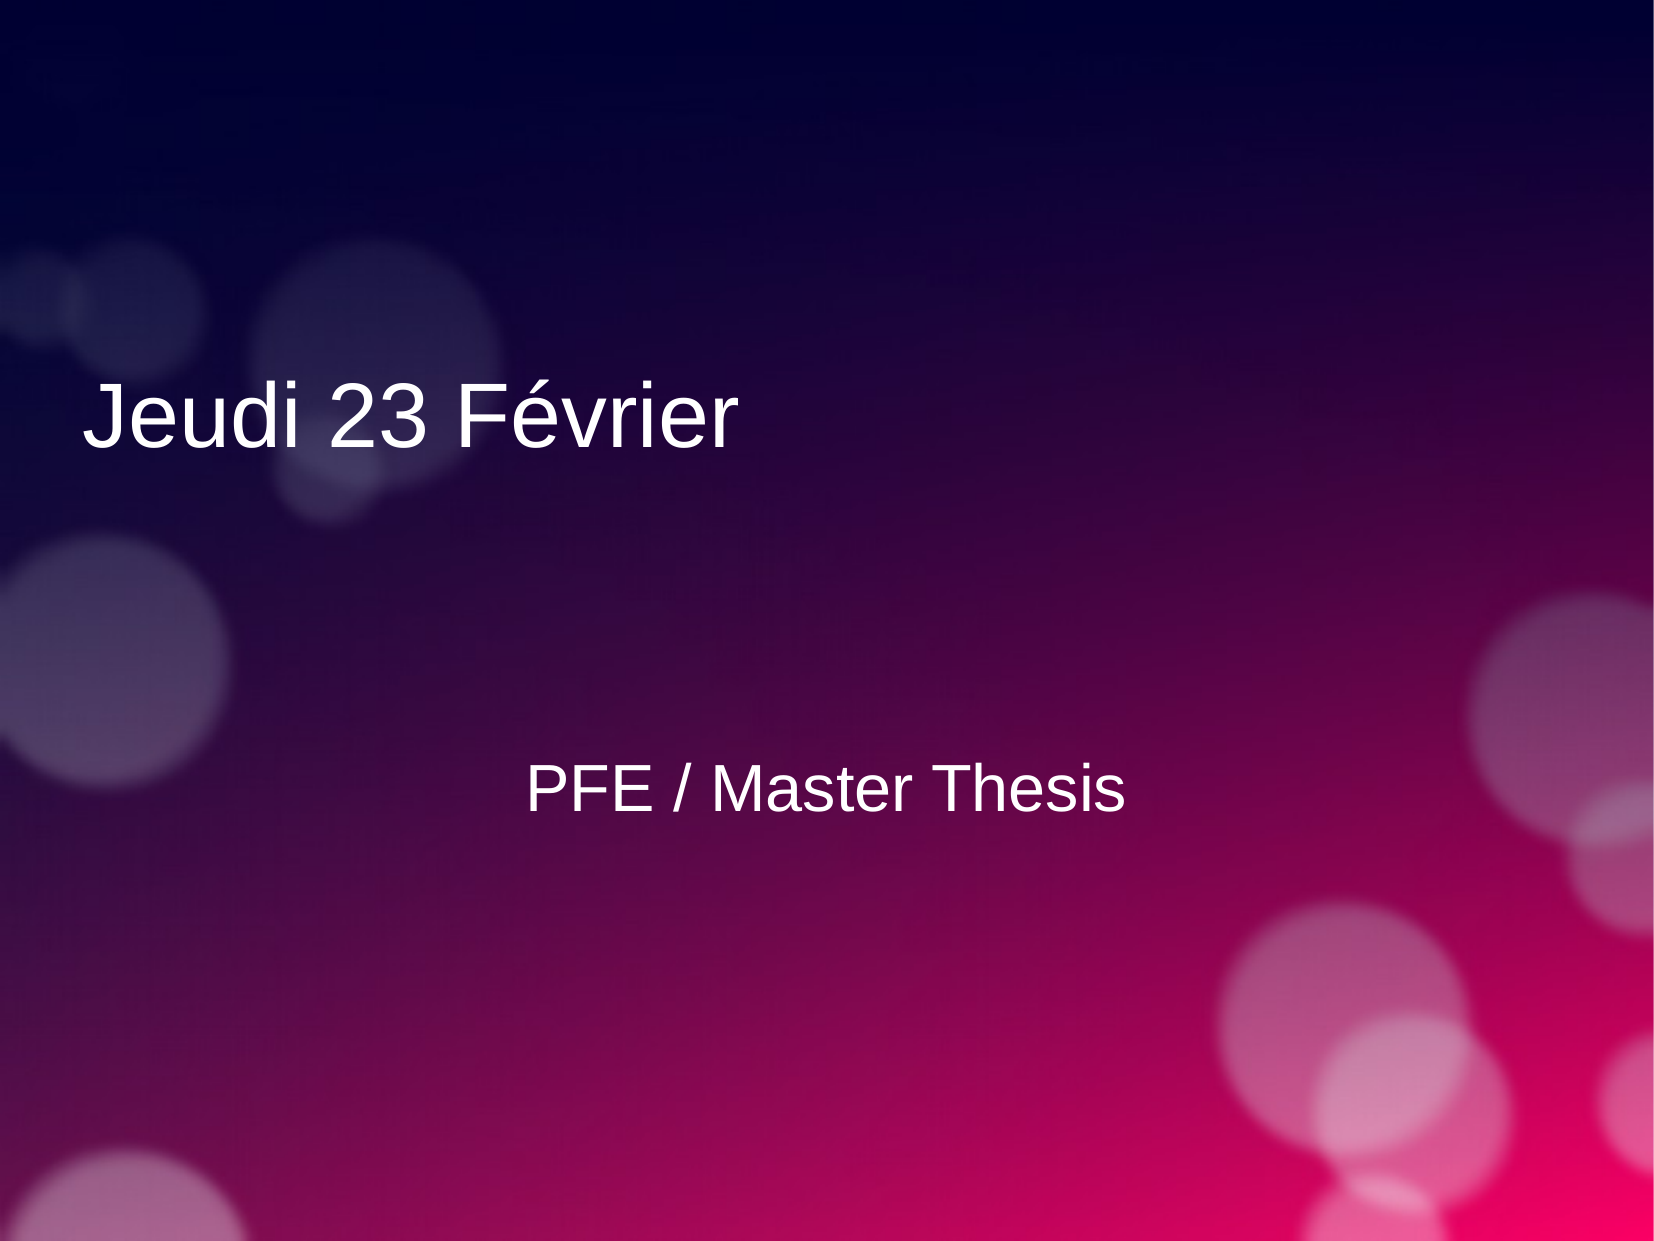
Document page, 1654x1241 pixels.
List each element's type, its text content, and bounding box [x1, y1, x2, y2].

subtitle PFE / Master Thesis [82, 566, 1571, 1010]
title Jeudi 23 Février [82, 312, 1571, 520]
picture [0, 0, 1654, 1241]
